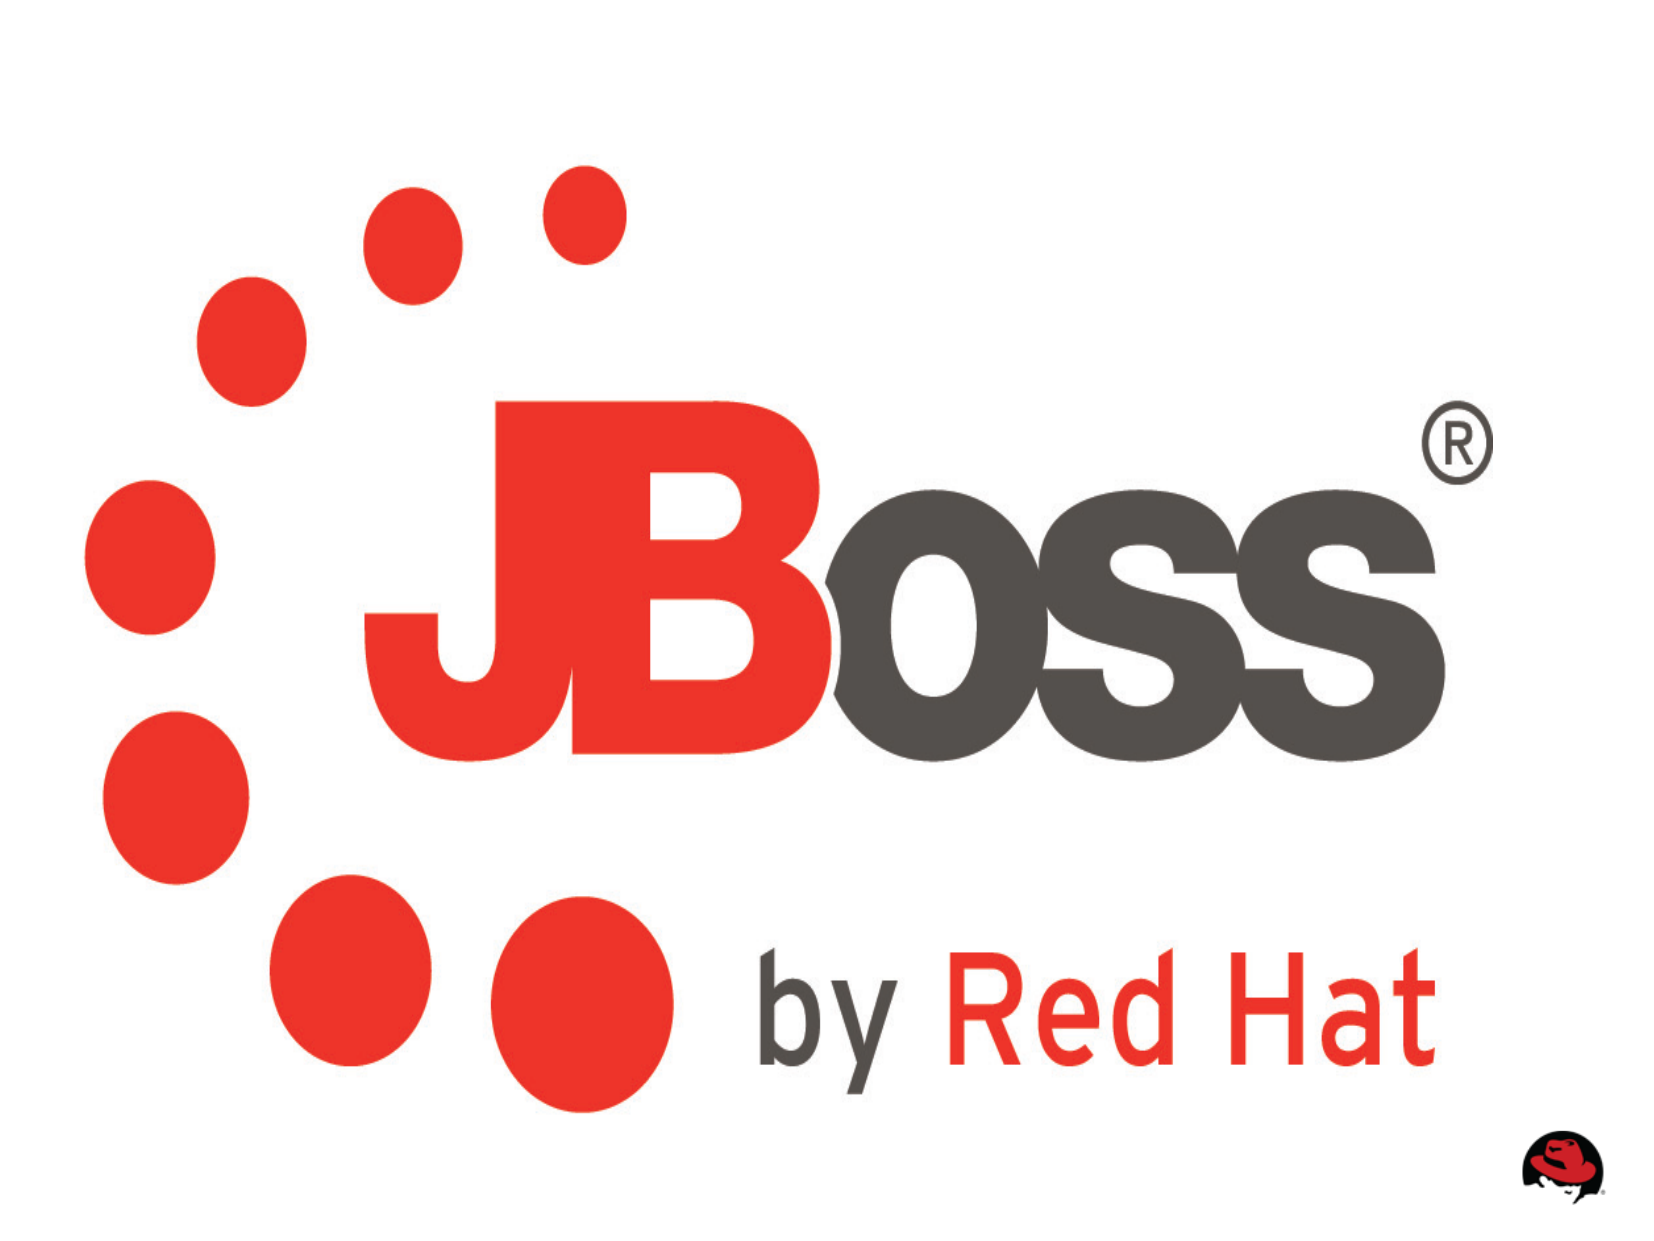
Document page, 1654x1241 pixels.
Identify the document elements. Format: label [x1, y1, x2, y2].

picture [1521, 1128, 1612, 1215]
picture [0, 47, 1493, 1238]
